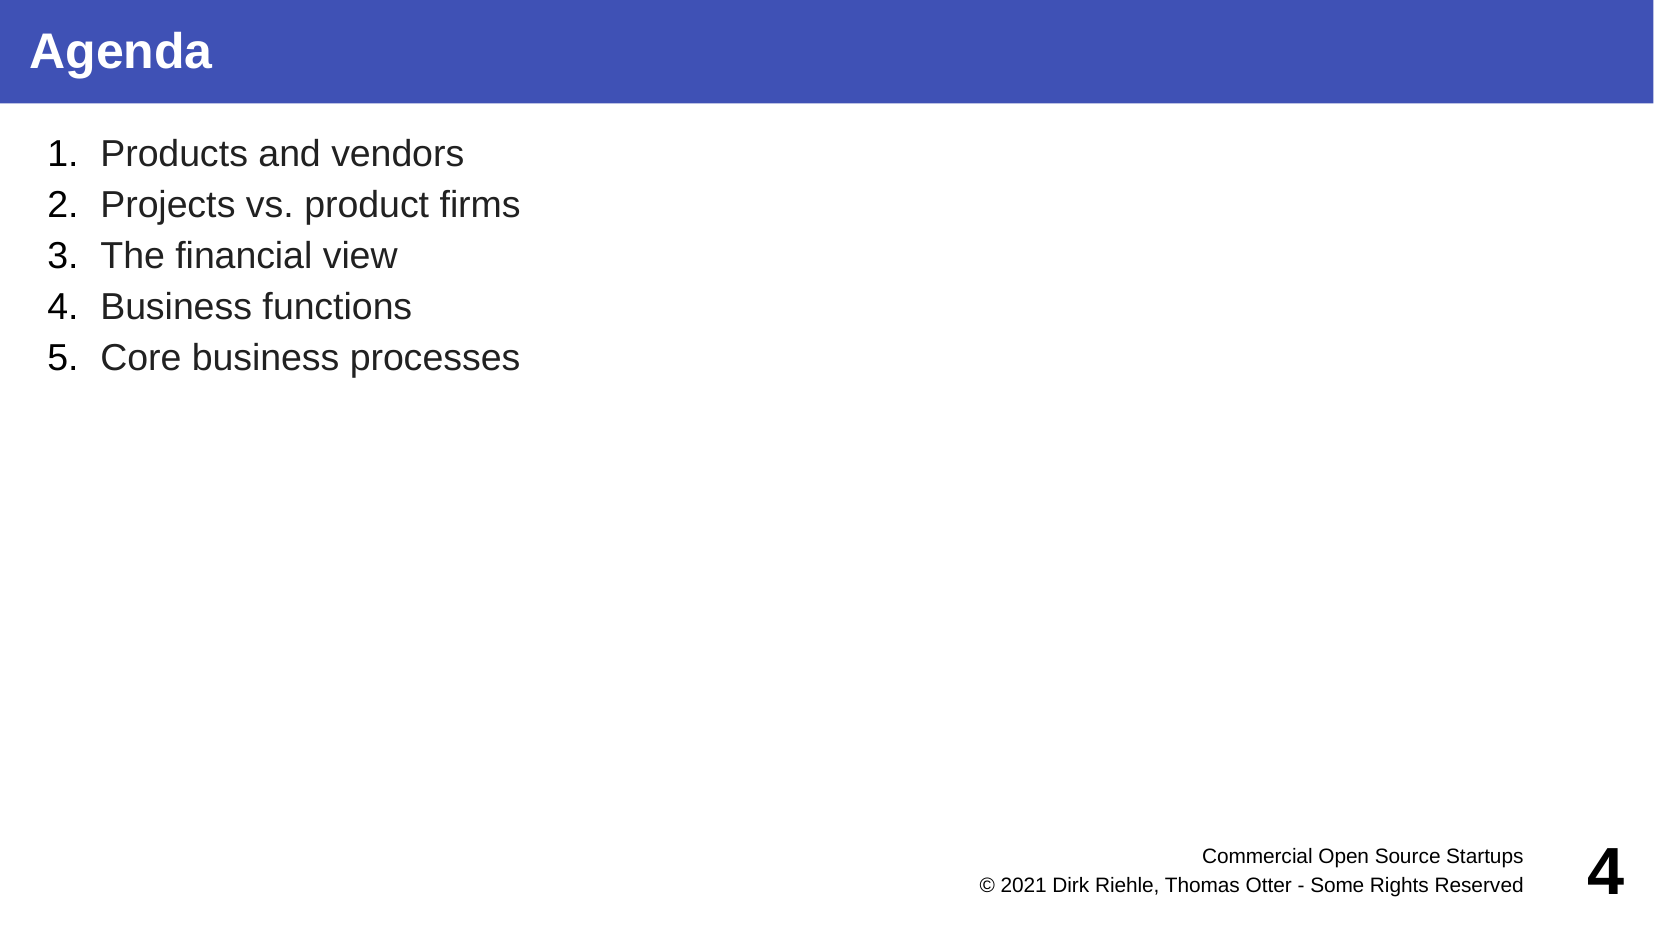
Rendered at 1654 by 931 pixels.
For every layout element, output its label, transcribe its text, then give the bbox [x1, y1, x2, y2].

list Products and vendors Projects vs. product firms The financial view Business functions Core business processes [29, 132, 1625, 813]
title Agenda [0, 0, 1654, 104]
